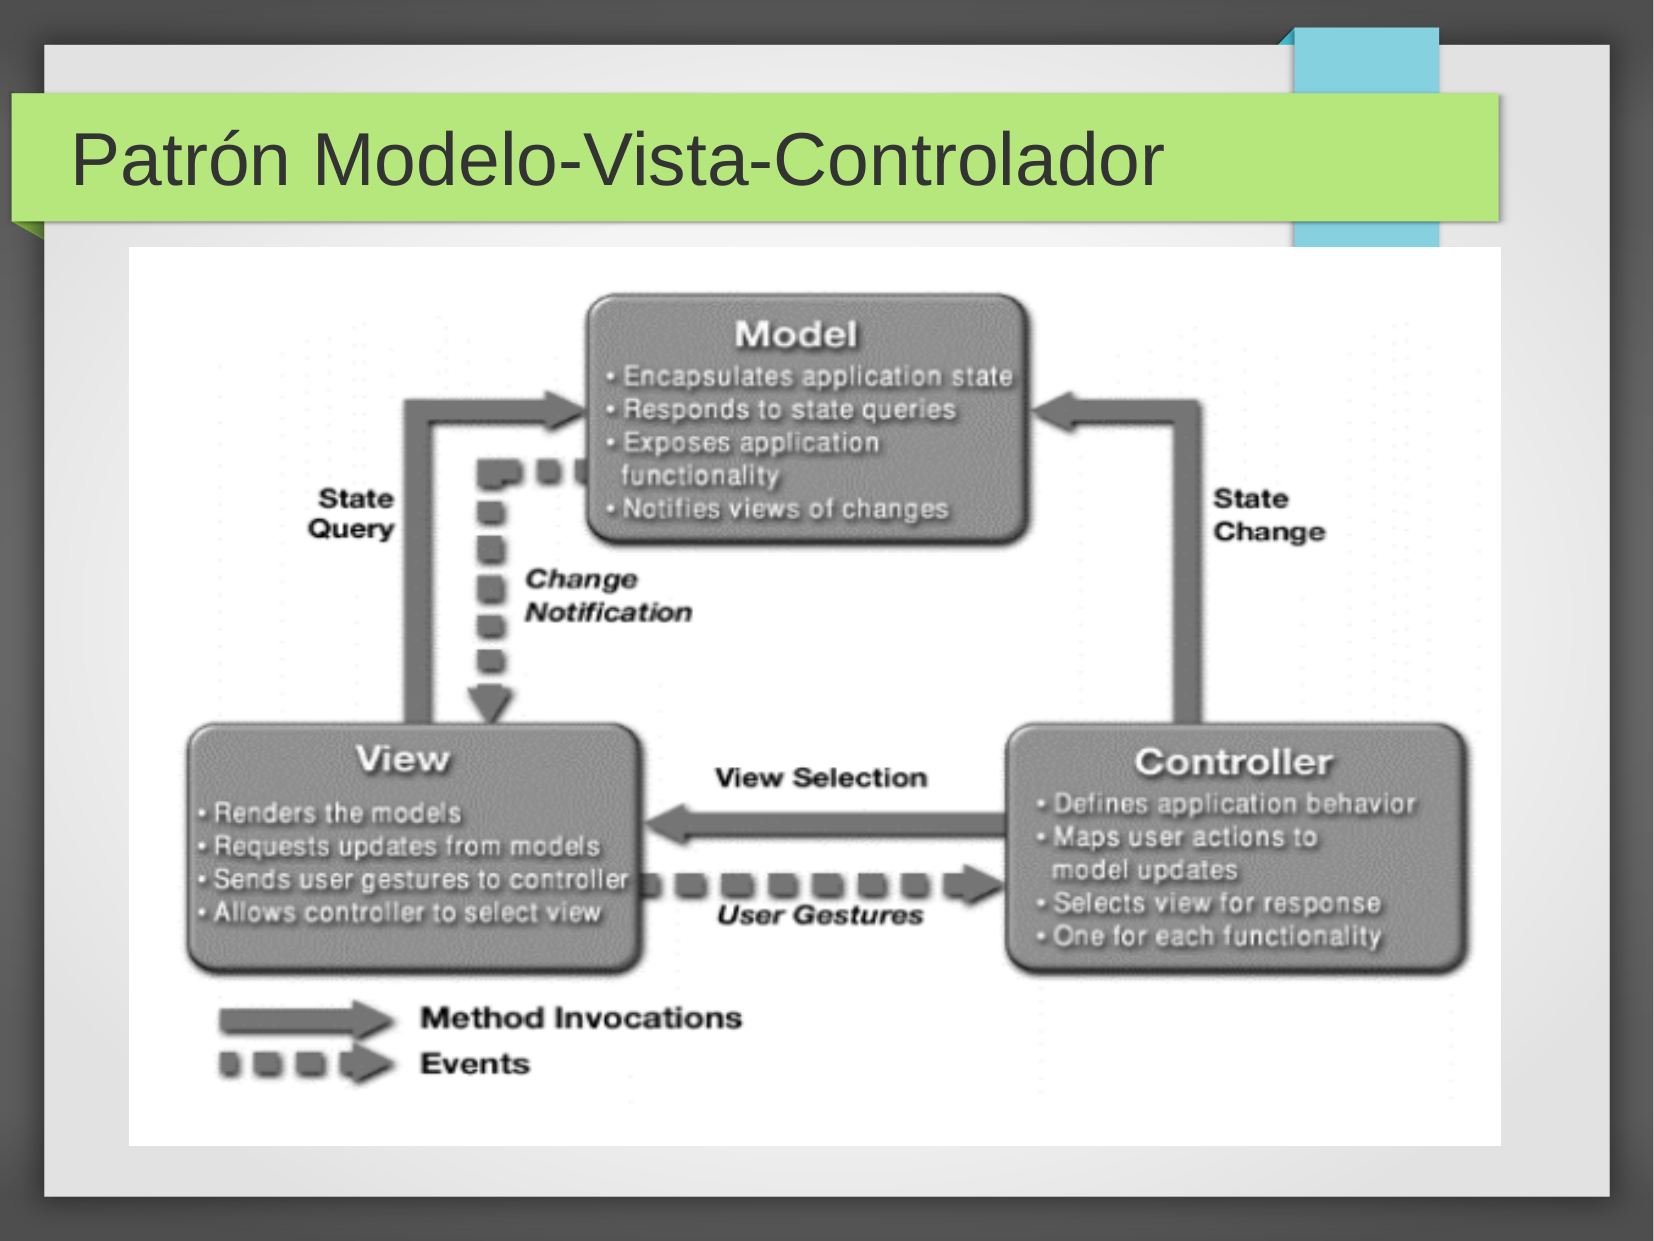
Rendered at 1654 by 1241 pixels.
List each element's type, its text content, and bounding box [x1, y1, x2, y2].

title Patrón Modelo-Vista-Controlador [70, 106, 1229, 213]
picture [0, 0, 1654, 1241]
